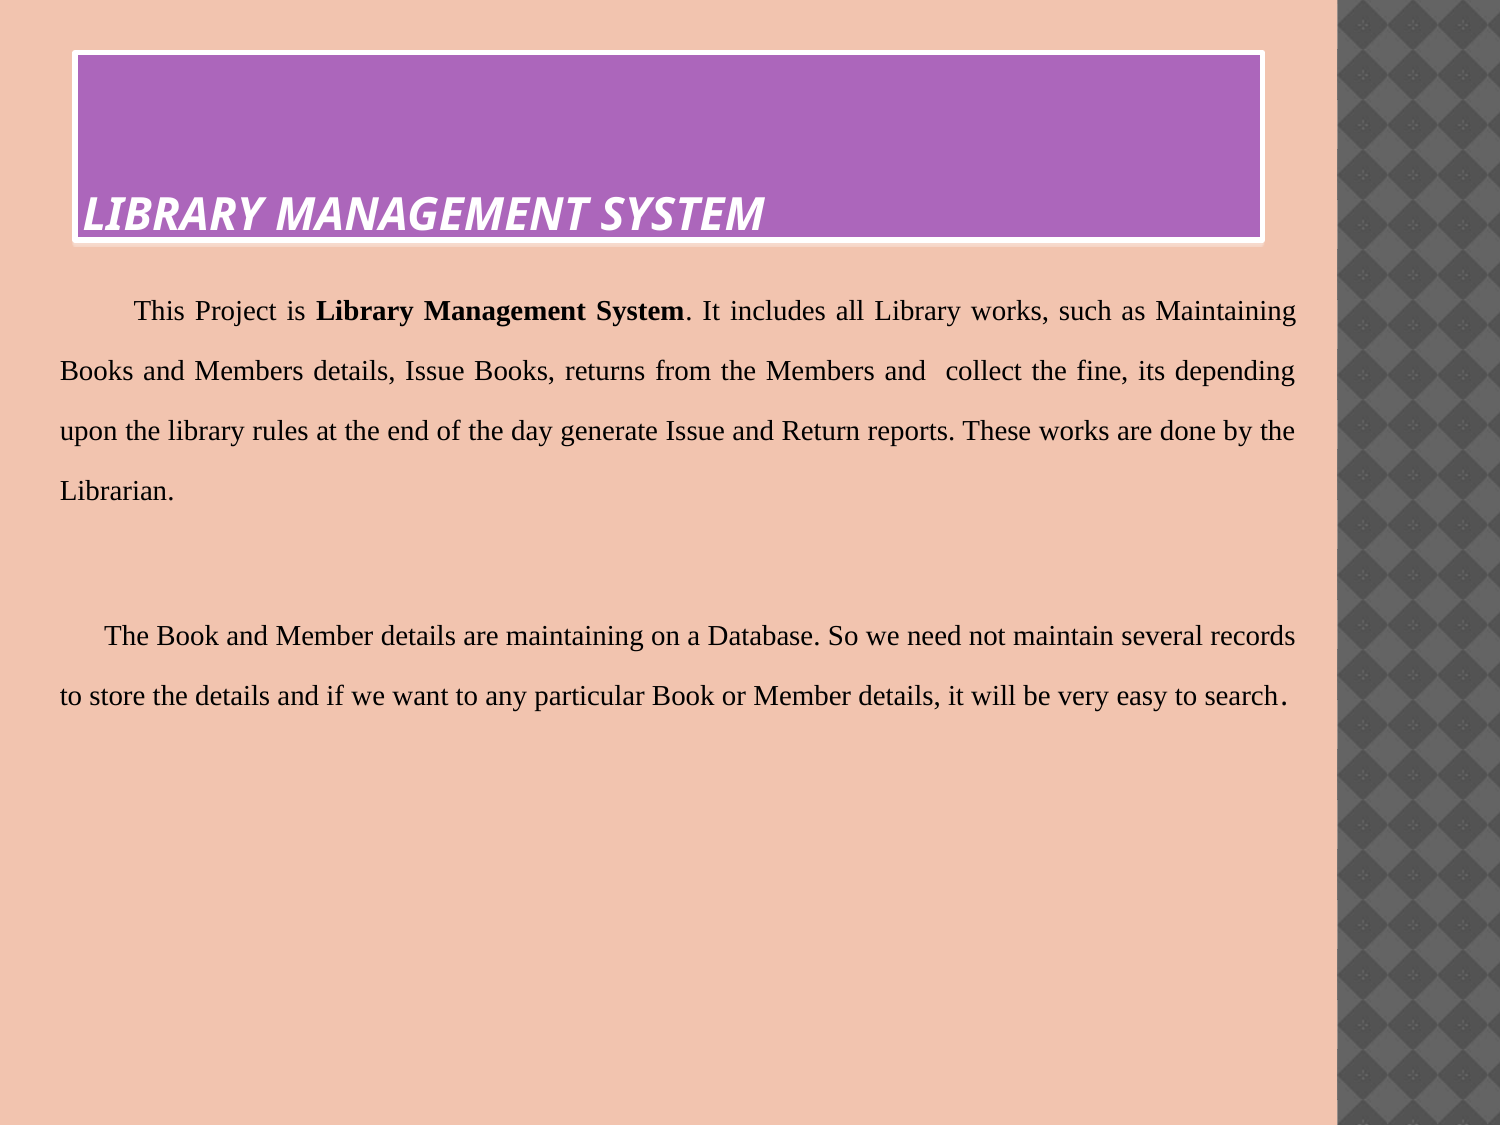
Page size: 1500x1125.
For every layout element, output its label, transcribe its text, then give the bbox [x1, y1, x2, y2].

title LIBRARY MANAGEMENT SYSTEM [75, 52, 1263, 240]
picture [1337, 0, 1500, 1125]
list This Project is Library Management System. It includes all Library works, such as Maintaining Books and Members details, Issue Books, returns from the Members and collect the fine, its depending upon the library rules at the end of the day generate Issue and Return reports. These works are done by the Librarian. The Book and Member details are maintaining on a Database. So we need not maintain several records to store the details and if we want to any particular Book or Member details, it will be very easy to search. [0, 262, 1313, 1125]
